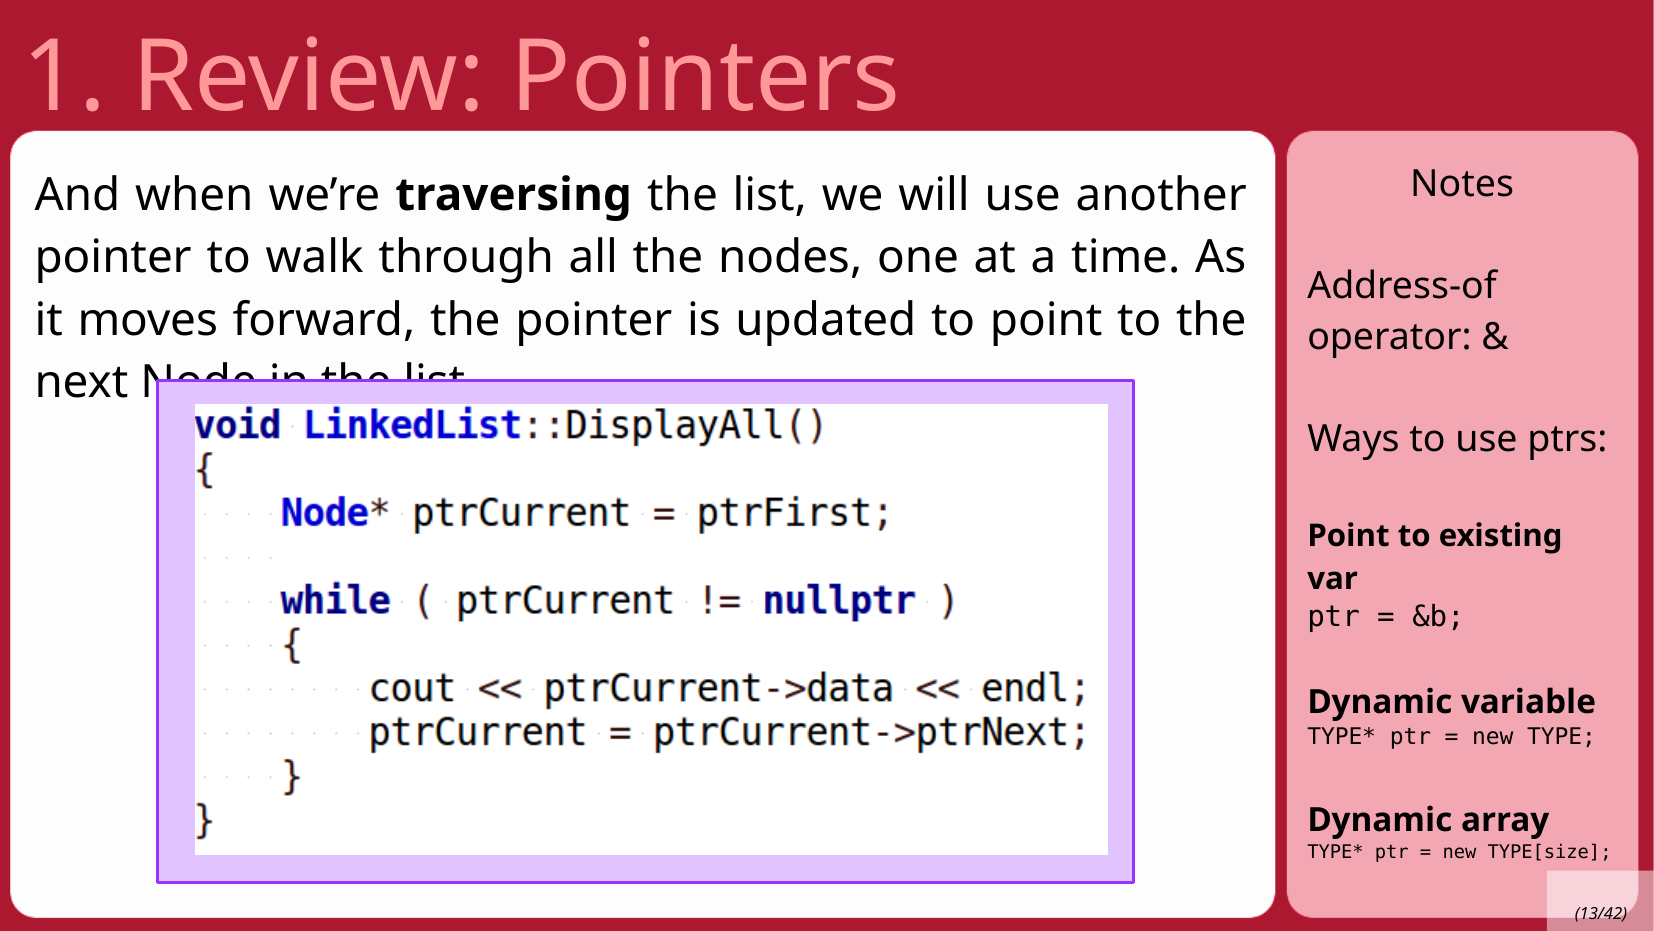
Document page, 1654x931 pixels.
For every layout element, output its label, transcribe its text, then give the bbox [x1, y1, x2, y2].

text_box [157, 380, 1134, 883]
text_box (<number>/42) [1546, 877, 1654, 931]
title 1. Review: Pointers [22, 7, 1511, 136]
text_box And when we’re traversing the list, we will use another pointer to walk through all the nodes, one at a time. As it moves forward, the pointer is updated to point to the next Node in the list. [34, 160, 1248, 368]
text_box Notes Address-of operator: & Ways to use ptrs: Point to existing var ptr = &b; Dynamic variable TYPE* ptr = new TYPE; Dynamic array TYPE* ptr = new TYPE[size]; [1292, 148, 1632, 726]
picture [0, 0, 1654, 931]
